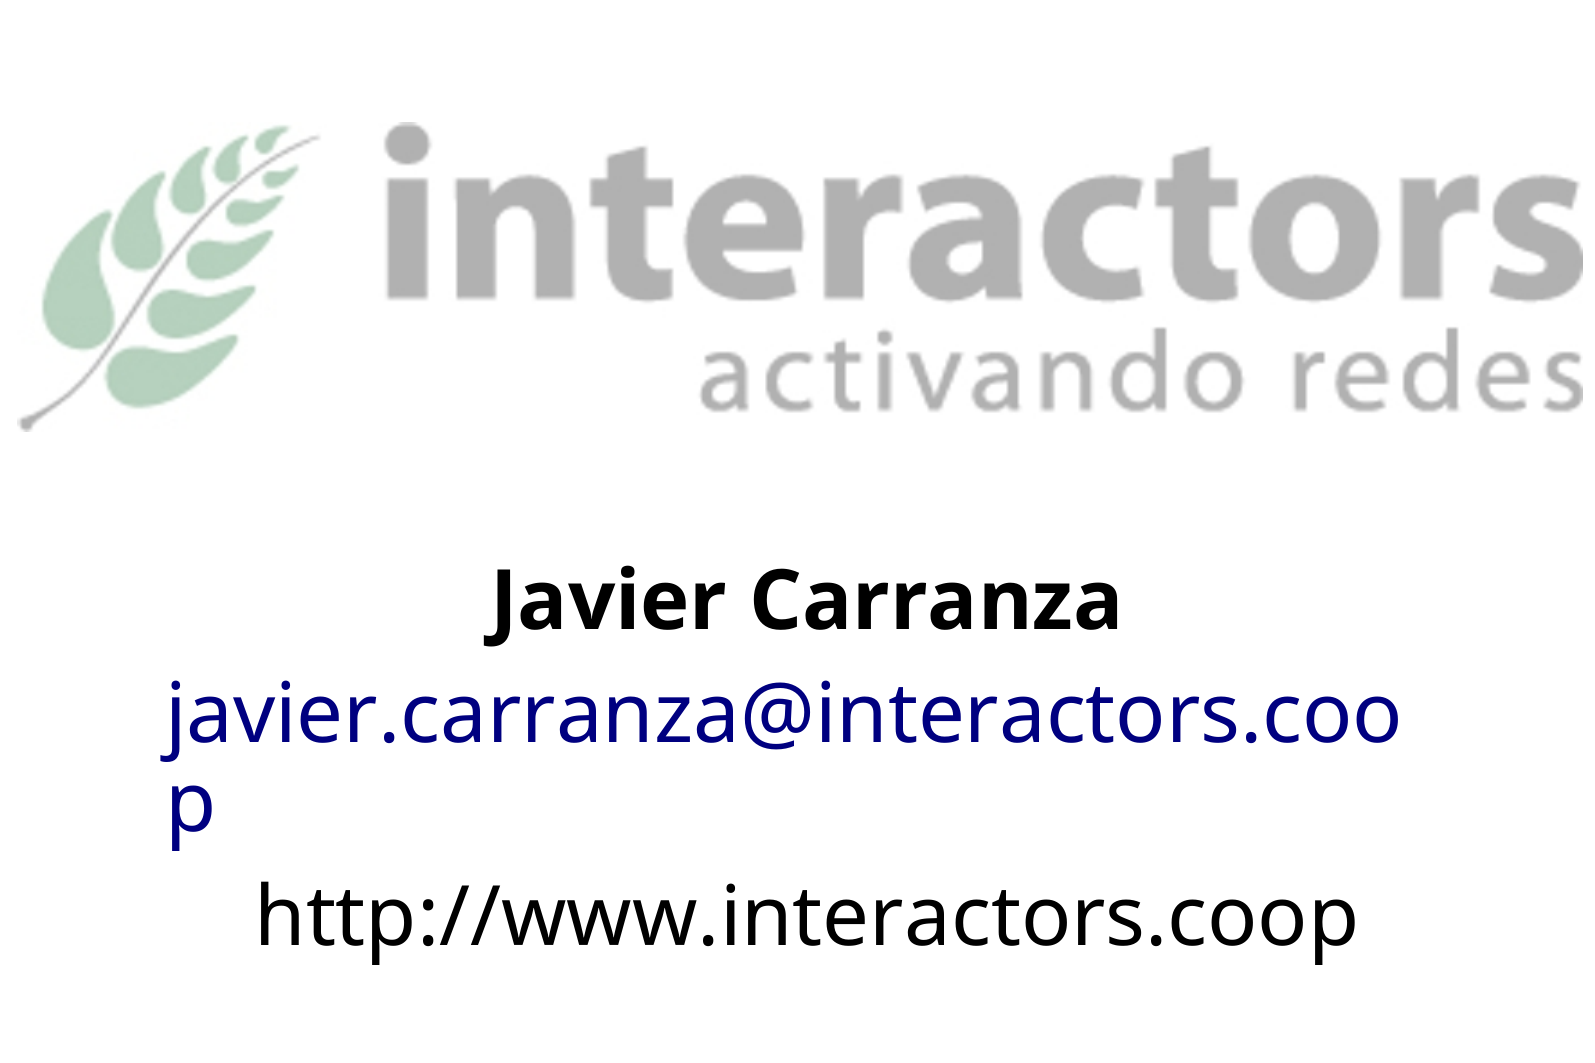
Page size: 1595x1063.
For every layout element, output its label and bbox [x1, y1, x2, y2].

picture [17, 122, 1583, 432]
